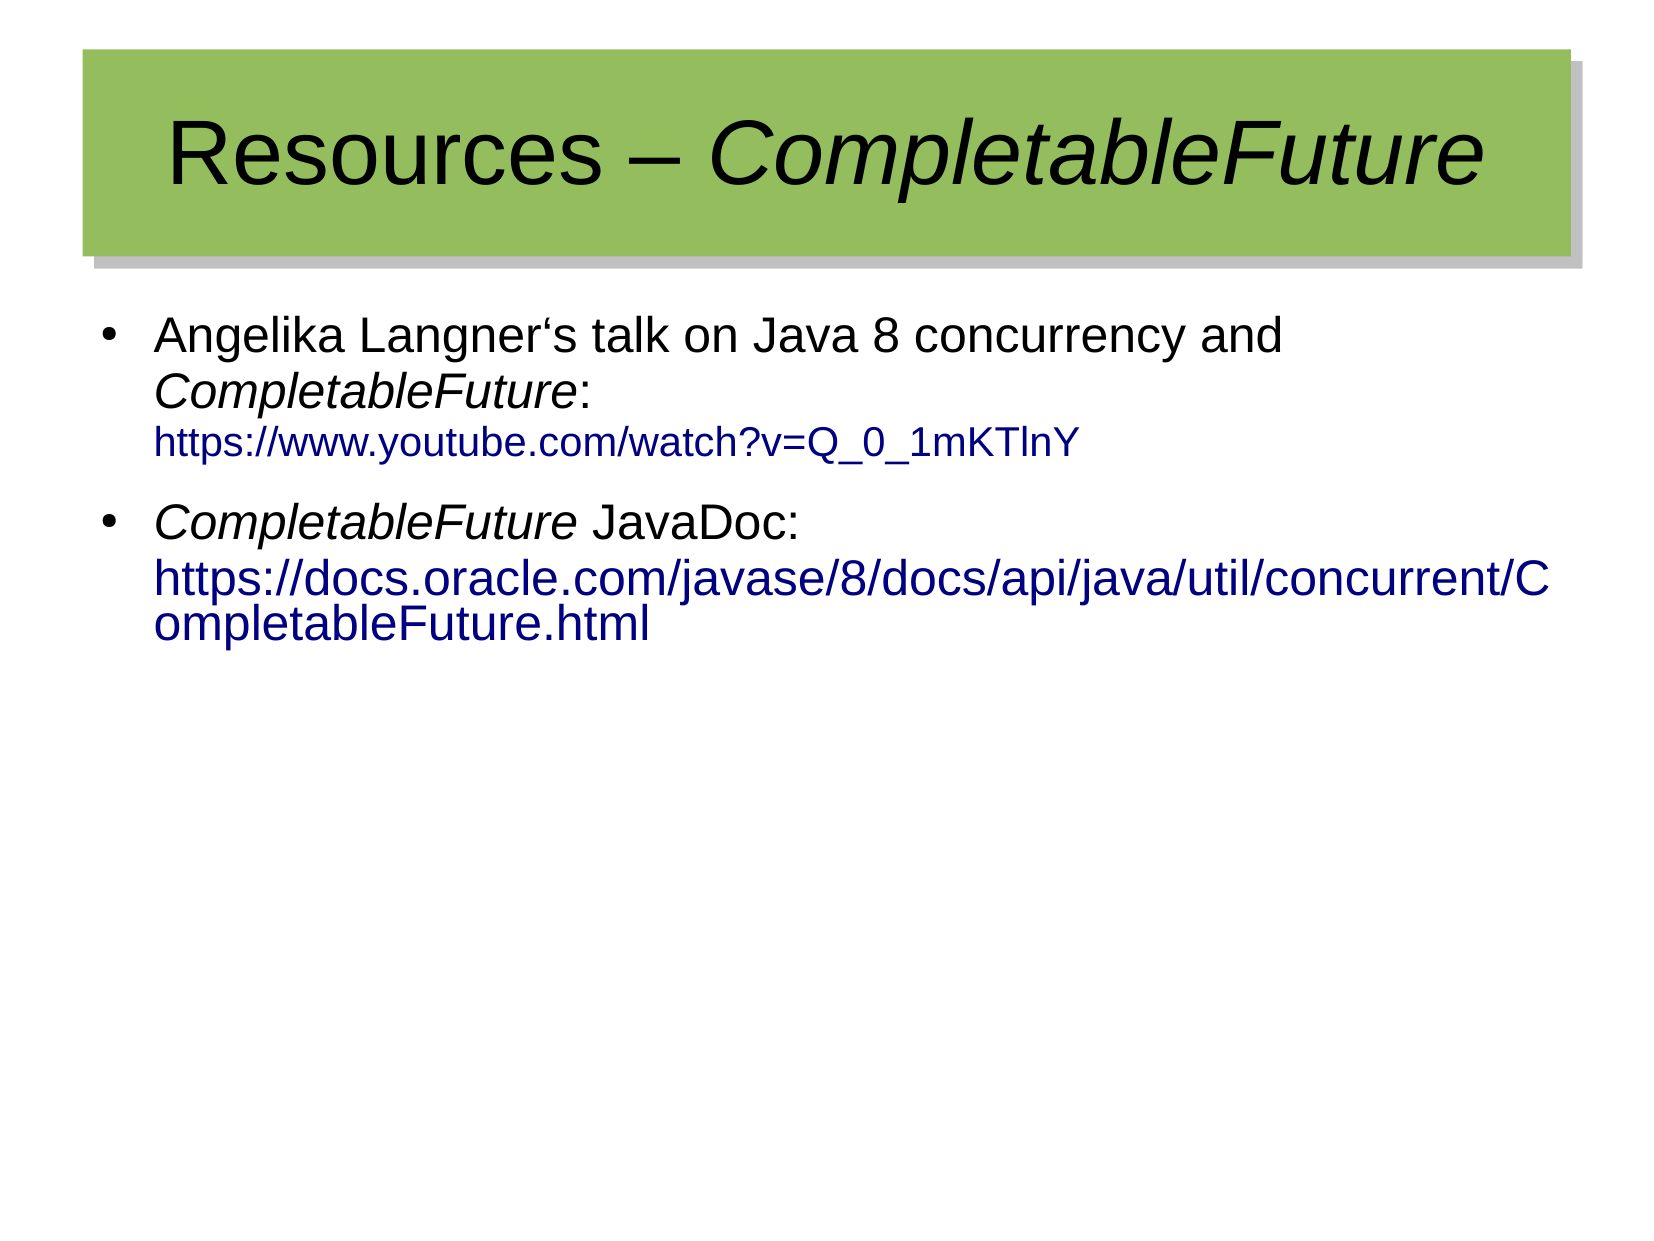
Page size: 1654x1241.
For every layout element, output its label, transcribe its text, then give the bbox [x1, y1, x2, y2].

list Angelika Langner‘s talk on Java 8 concurrency and CompletableFuture: https://www.youtube.com/watch?v=Q_0_1mKTlnY CompletableFuture JavaDoc: https://docs.oracle.com/javase/8/docs/api/java/util/concurrent/CompletableFuture.html [82, 307, 1571, 1111]
title Resources – CompletableFuture [82, 49, 1571, 257]
